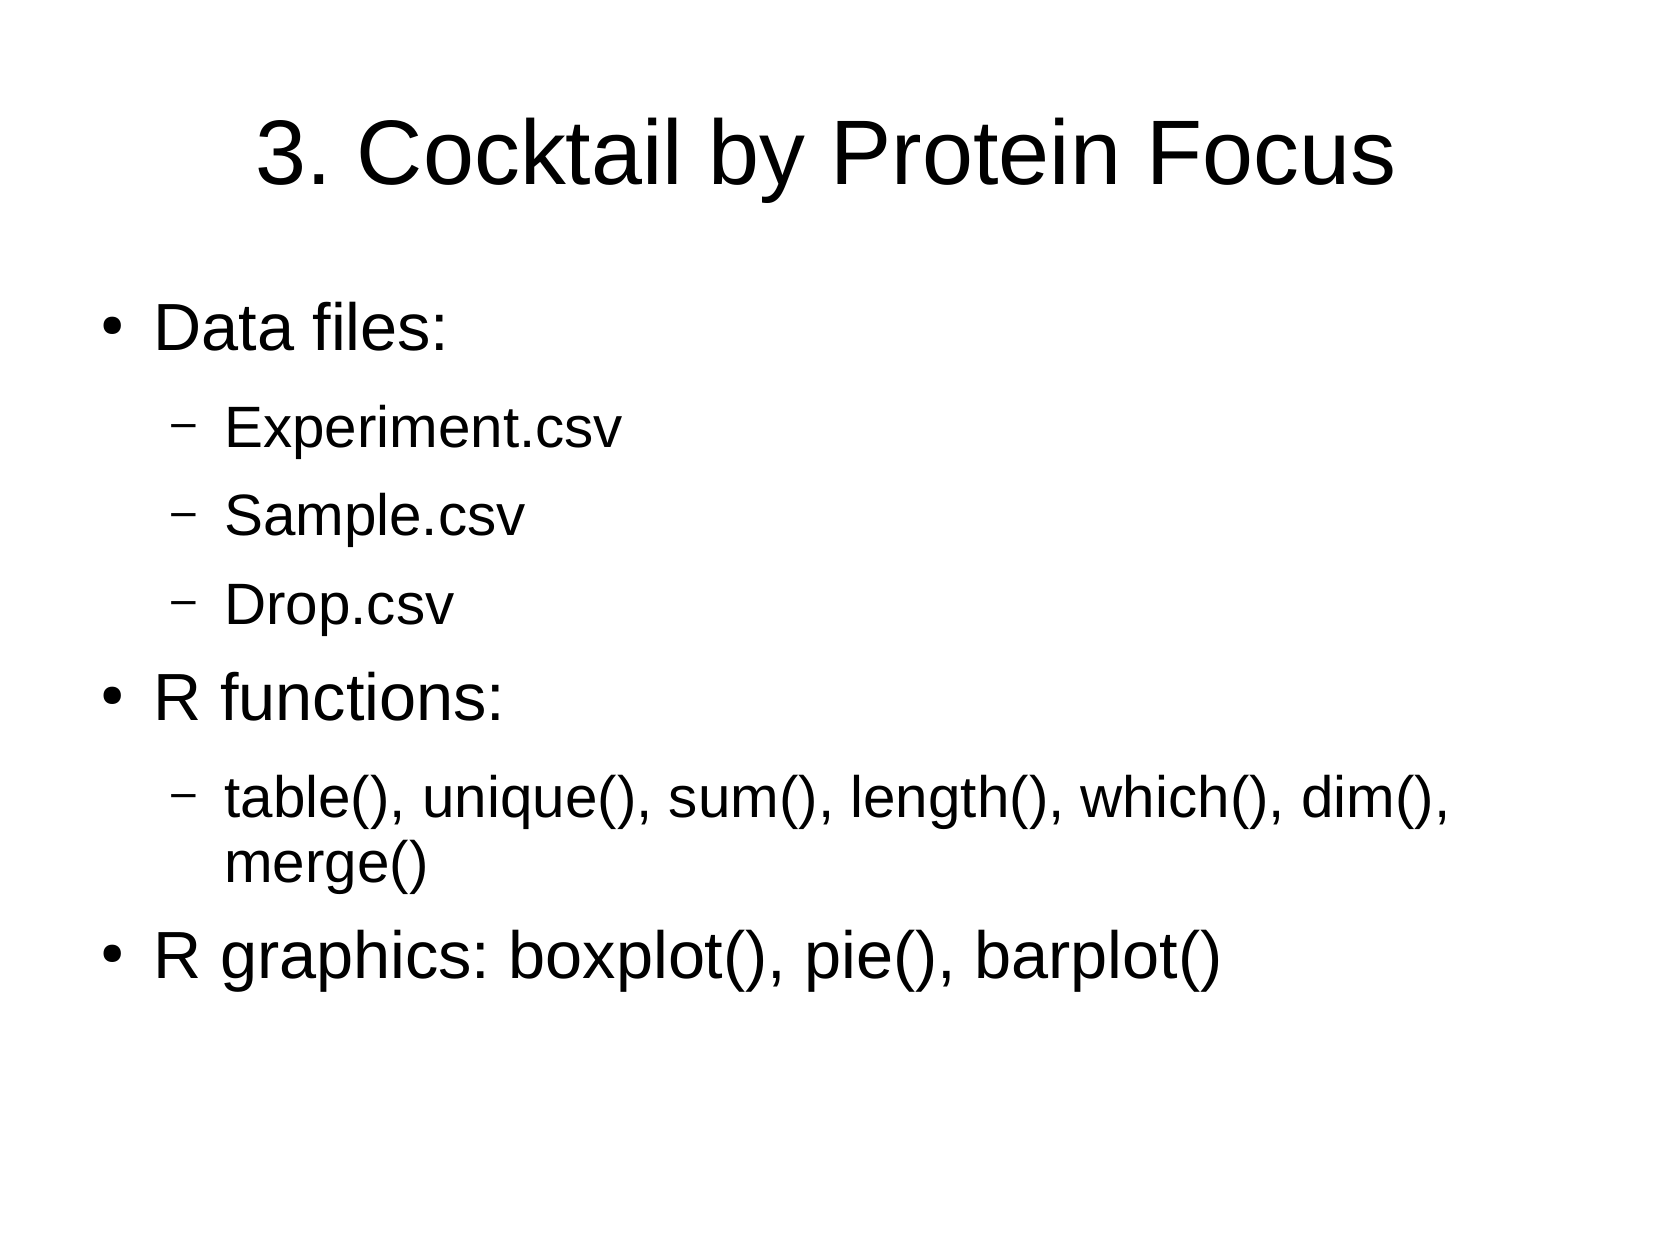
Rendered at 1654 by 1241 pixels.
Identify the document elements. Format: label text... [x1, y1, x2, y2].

title 3. Cocktail by Protein Focus [82, 49, 1571, 257]
list Data files: Experiment.csv Sample.csv Drop.csv R functions: table(), unique(), sum(), length(), which(), dim(), merge() R graphics: boxplot(), pie(), barplot() [82, 290, 1538, 1010]
